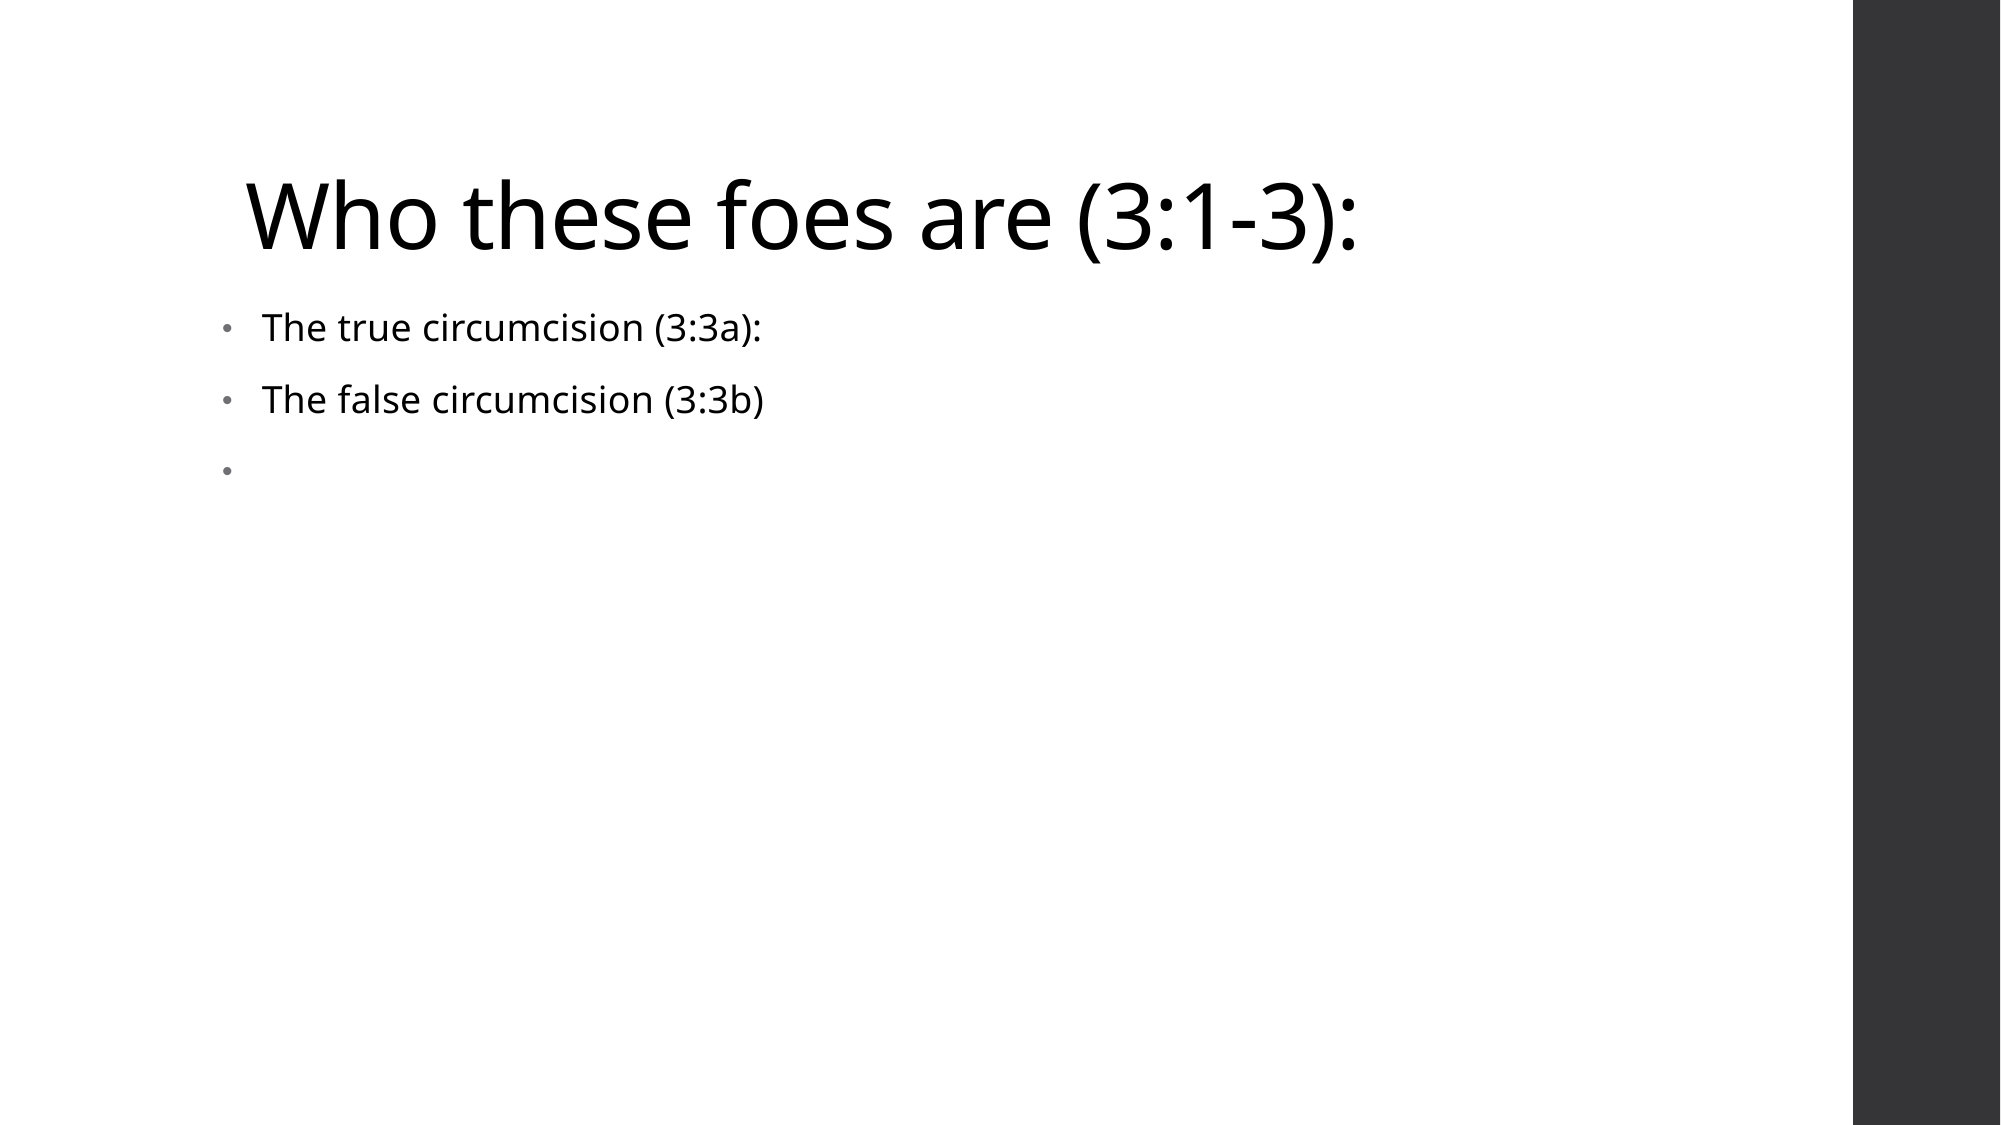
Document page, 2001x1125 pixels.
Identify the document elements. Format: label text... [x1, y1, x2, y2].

list The true circumcision (3:3a): The false circumcision (3:3b) [206, 299, 1617, 1014]
title Who these foes are (3:1-3): [206, 60, 1797, 278]
